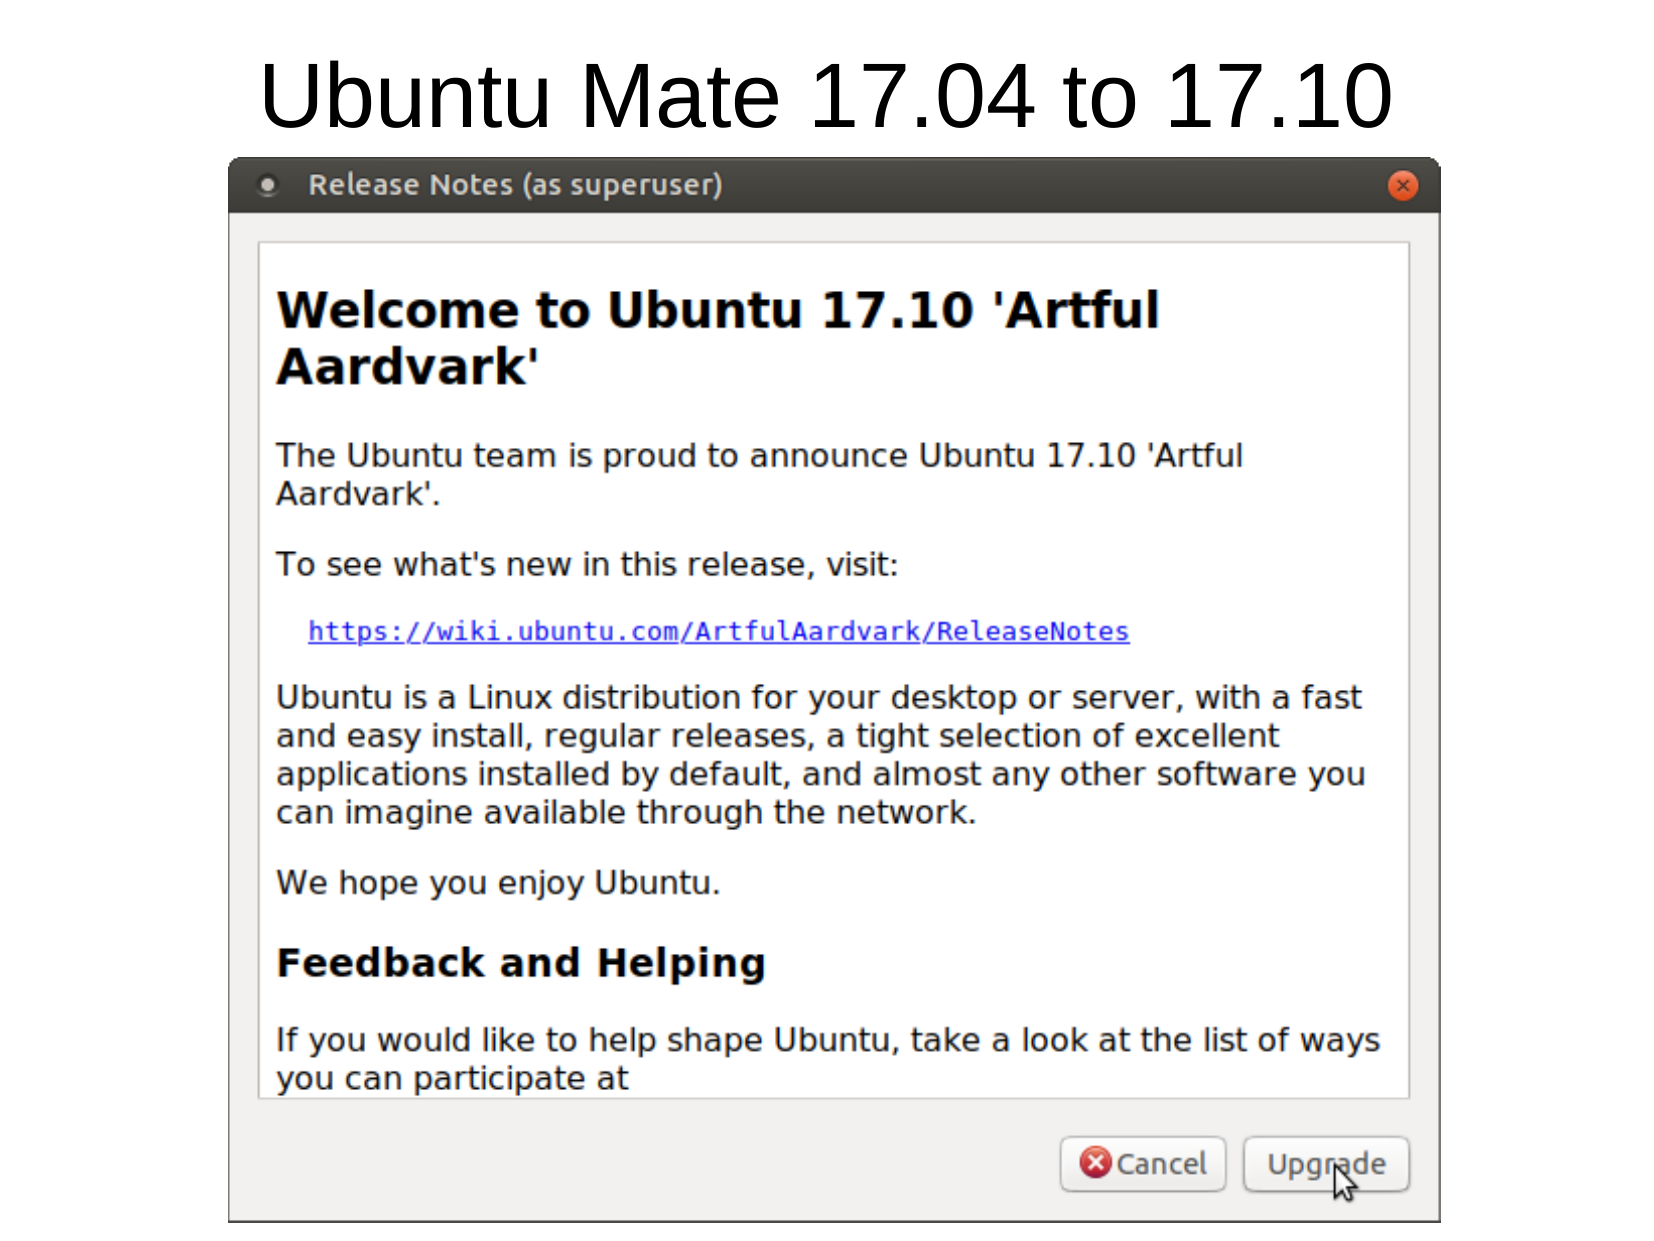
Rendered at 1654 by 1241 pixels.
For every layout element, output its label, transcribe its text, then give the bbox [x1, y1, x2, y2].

title Ubuntu Mate 17.04 to 17.10 [82, 44, 1571, 147]
picture [228, 157, 1441, 1223]
